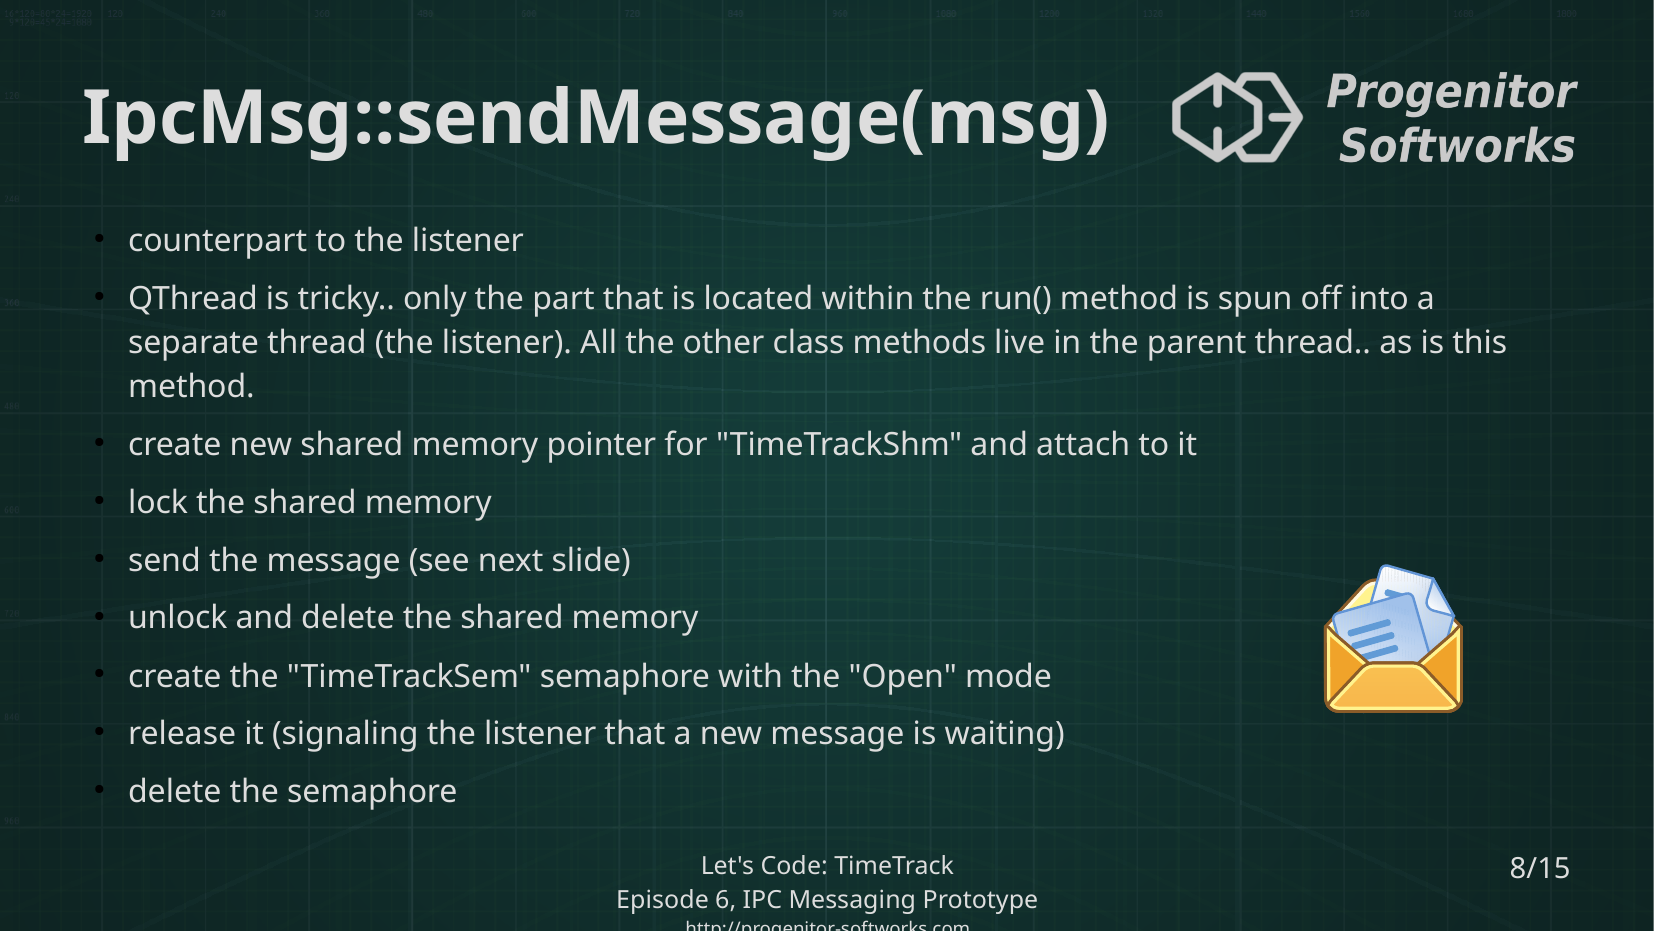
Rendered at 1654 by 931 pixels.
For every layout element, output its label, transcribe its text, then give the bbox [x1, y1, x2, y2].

title IpcMsg::sendMessage(msg) [82, 37, 1133, 193]
list counterpart to the listener QThread is tricky.. only the part that is located within the run() method is spun off into a separate thread (the listener). All the other class methods live in the parent thread.. as is this method. create new shared memory pointer for "TimeTrackShm" and attach to it lock the shared memory send the message (see next slide) unlock and delete the shared memory create the "TimeTrackSem" semaphore with the "Open" mode release it (signaling the listener that a new message is waiting) delete the semaphore [82, 217, 1571, 819]
picture [0, 0, 1654, 931]
